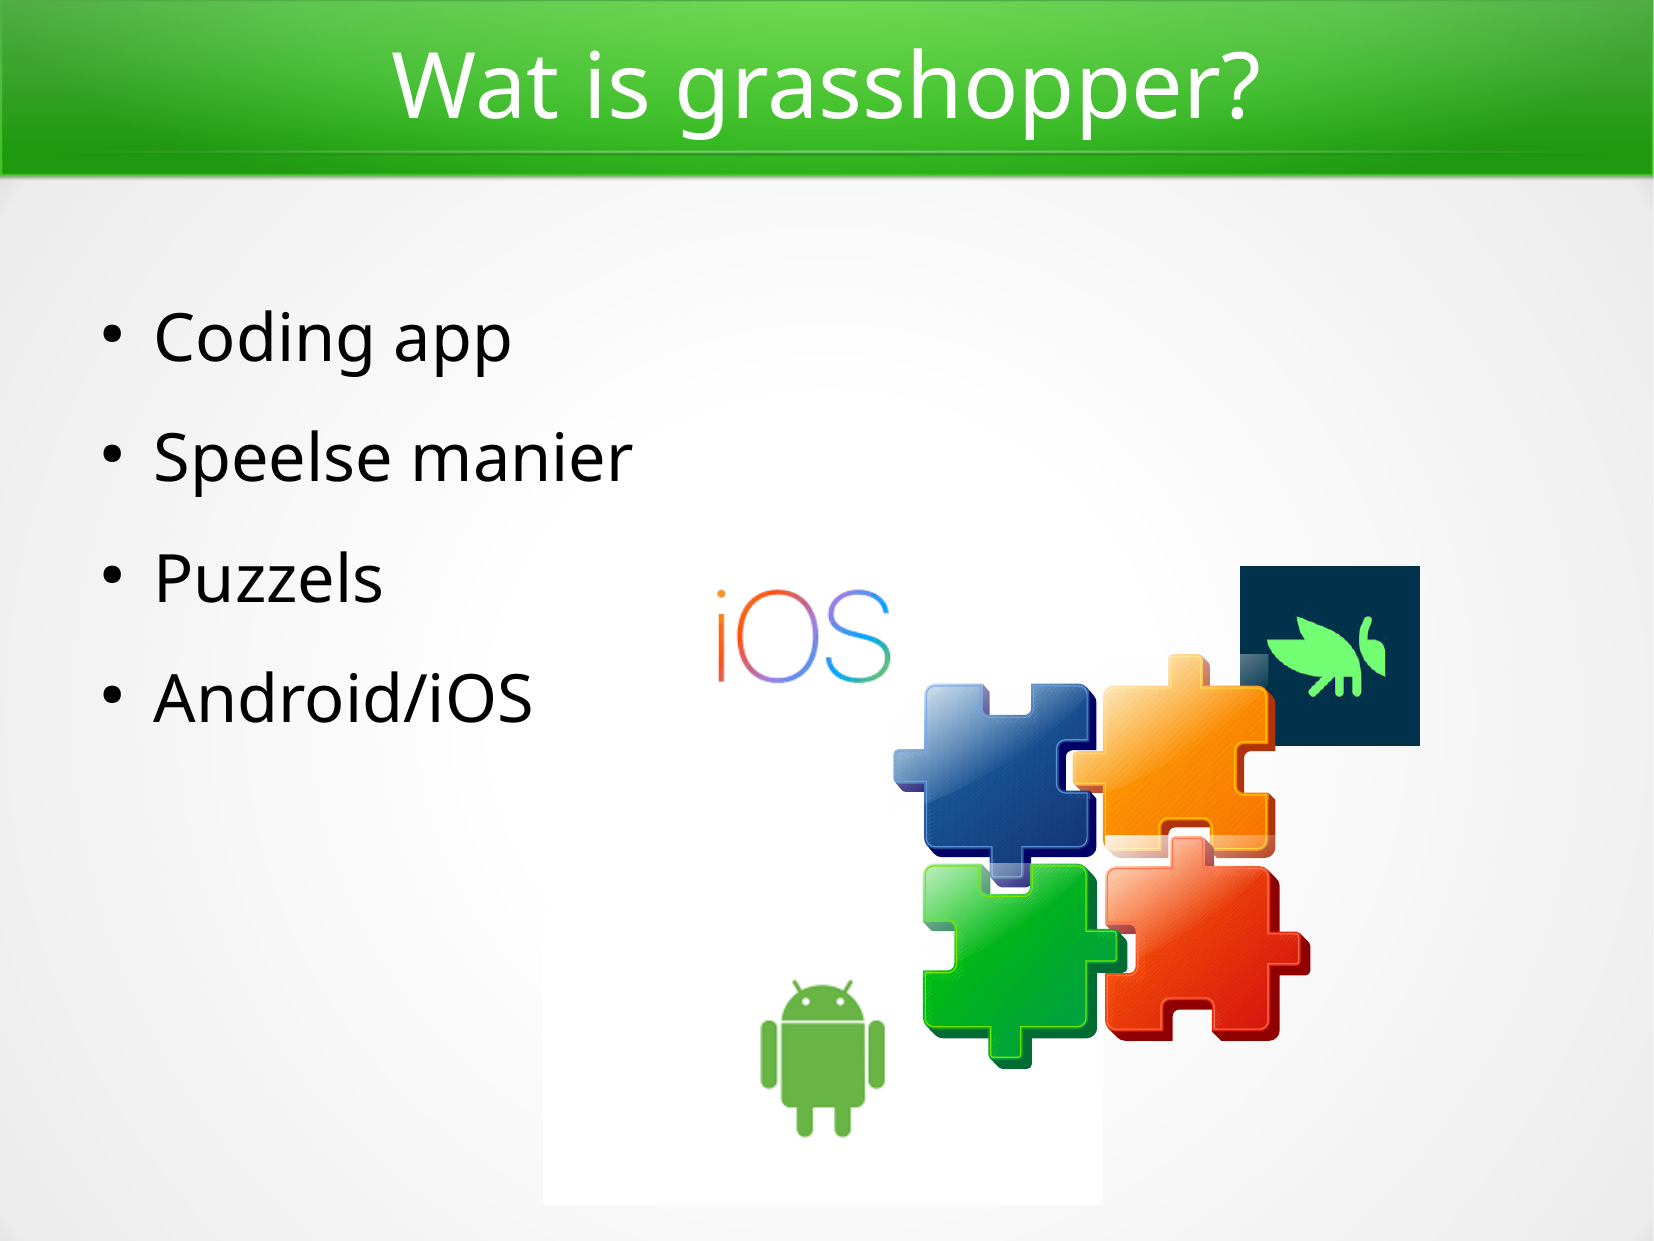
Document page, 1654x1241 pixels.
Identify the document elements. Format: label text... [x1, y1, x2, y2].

list Coding app Speelse manier Puzzels Android/iOS [82, 290, 1571, 1010]
title Wat is grasshopper? [82, 11, 1571, 154]
picture [0, 0, 1654, 1241]
